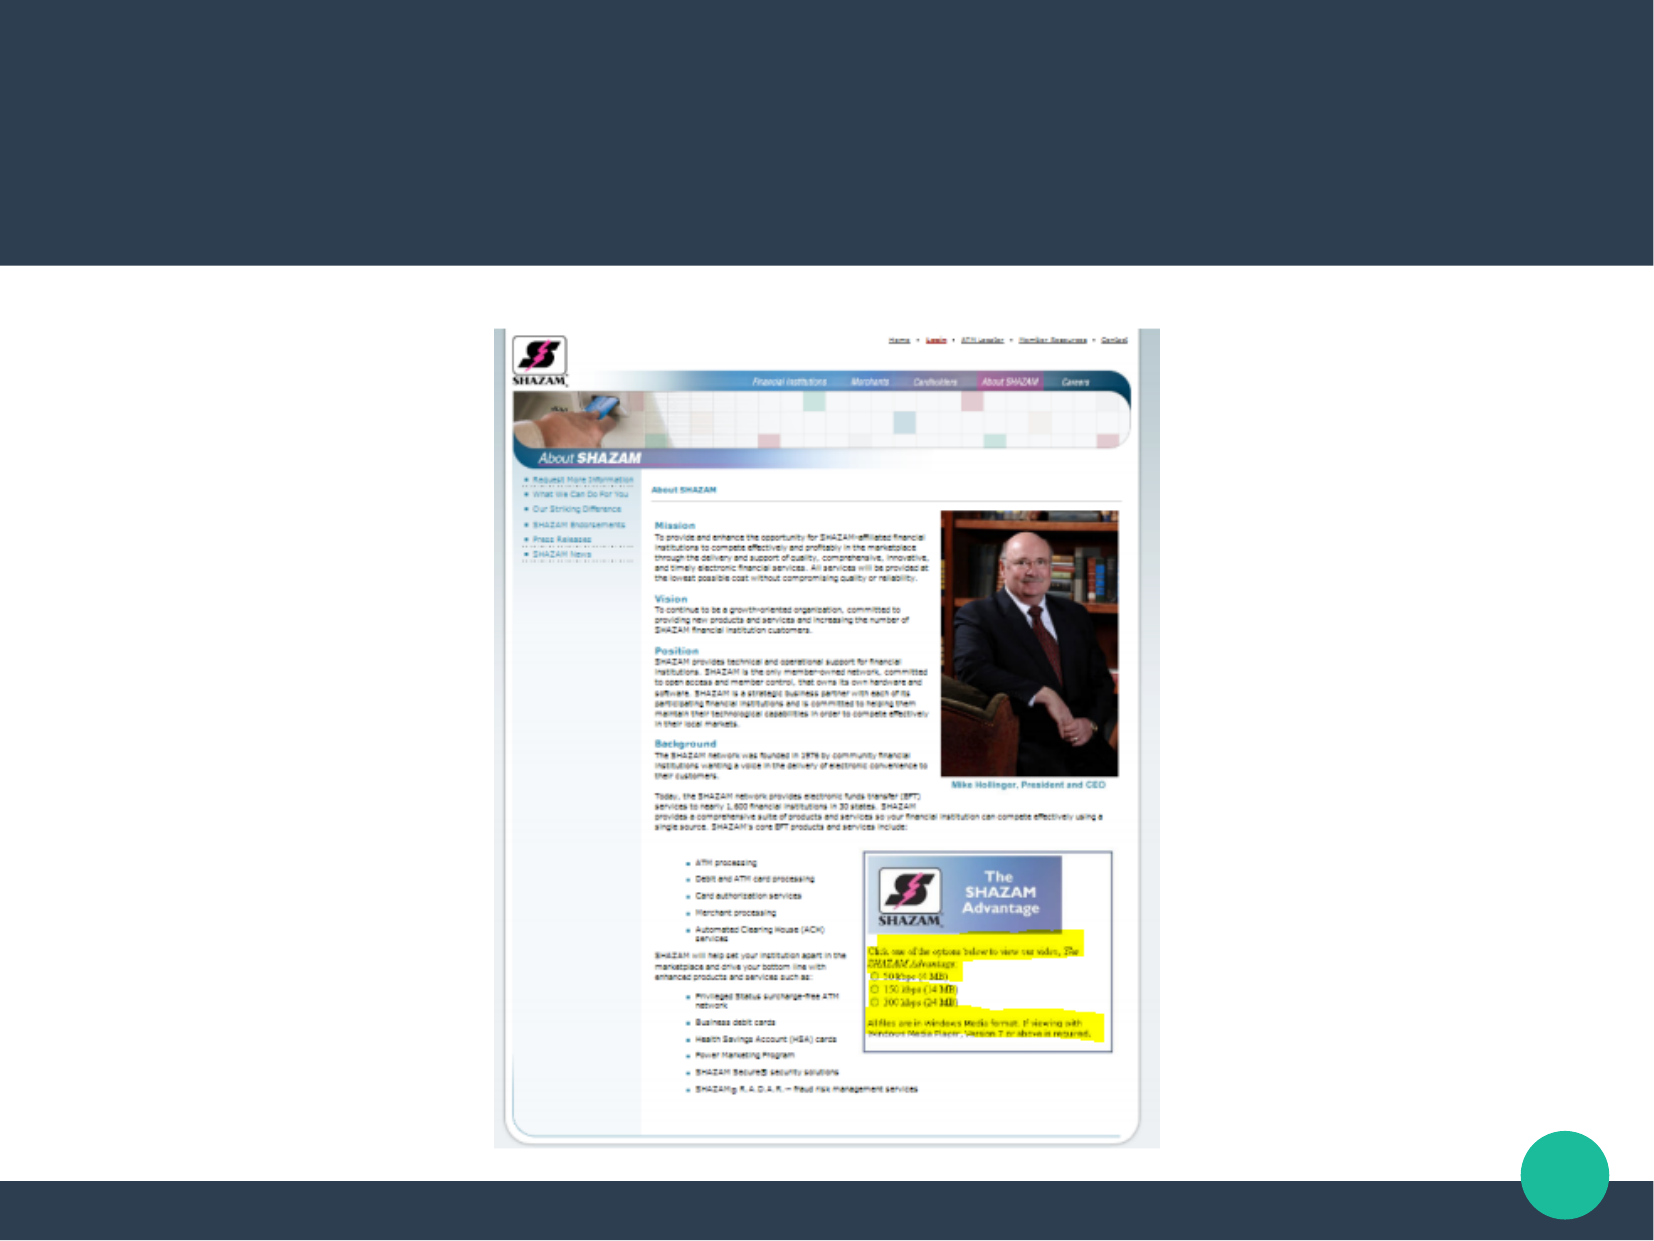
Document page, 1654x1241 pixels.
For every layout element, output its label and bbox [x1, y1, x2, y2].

picture [494, 324, 1160, 1152]
